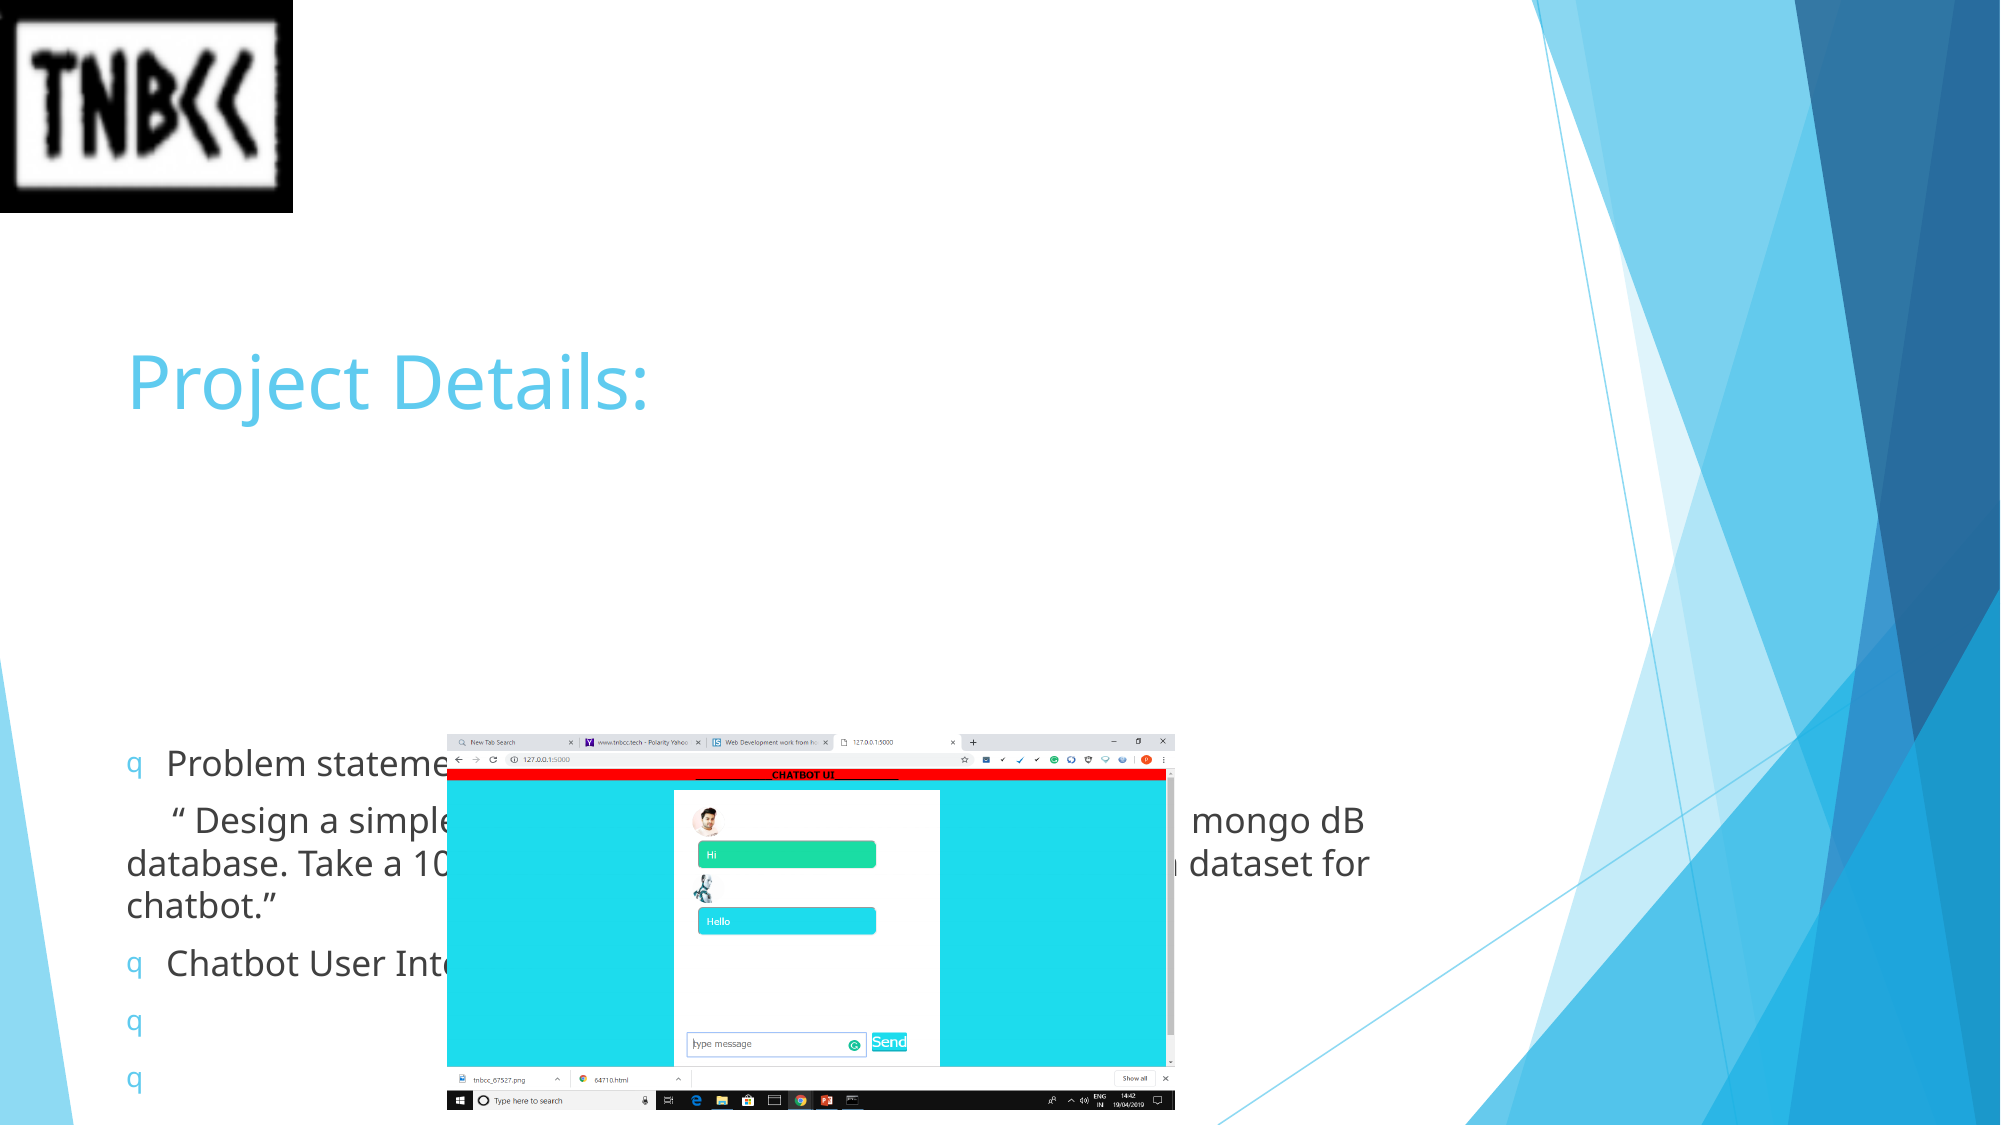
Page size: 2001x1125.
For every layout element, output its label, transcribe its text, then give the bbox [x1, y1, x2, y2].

picture [0, 0, 293, 213]
title Project Details: [206, 167, 1617, 434]
picture [447, 735, 1175, 1110]
list Problem statement:- “ Design a simple web based chatbot application using mongo dB database. Take a 100 instances of daily life conversations as a dataset for chatbot.” Chatbot User Interface:- [269, 477, 1680, 736]
